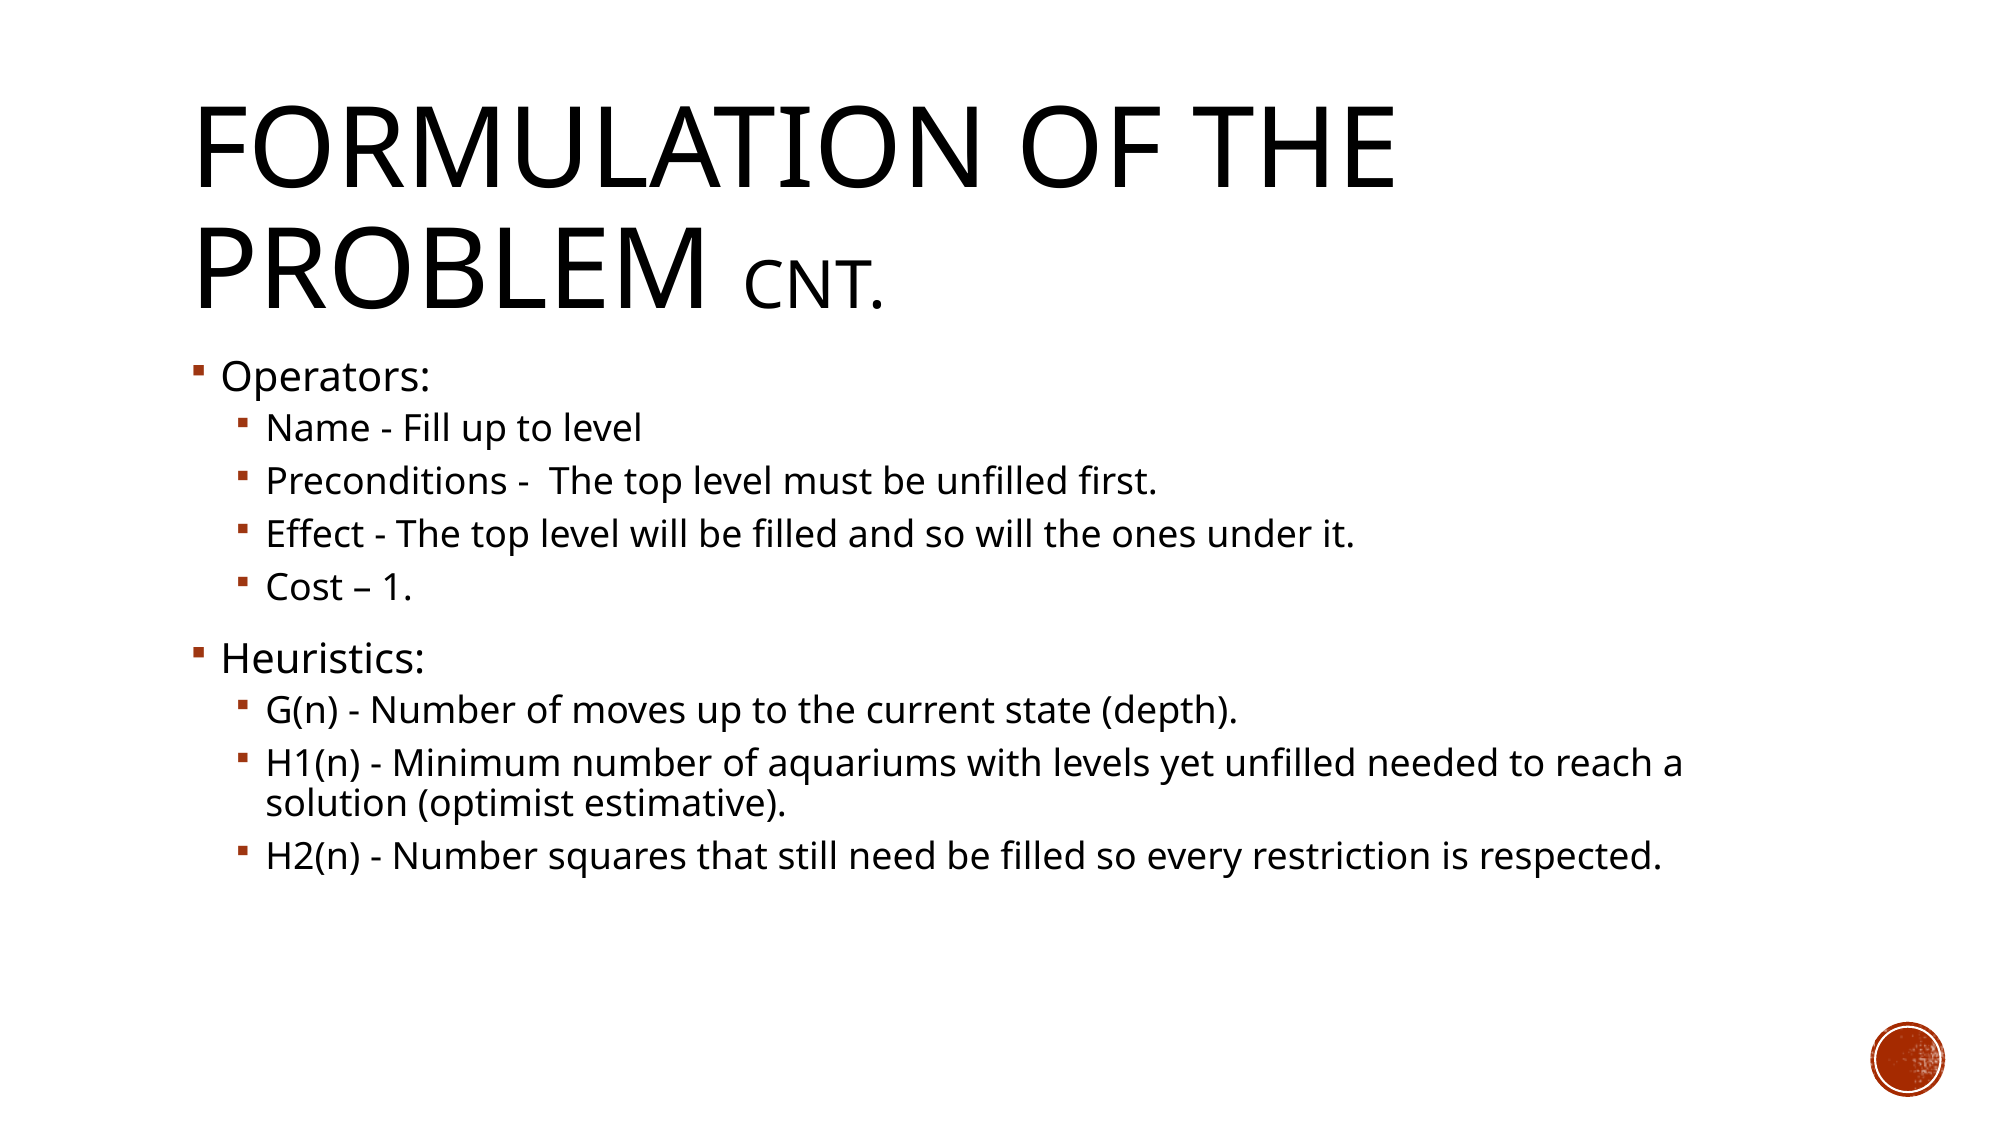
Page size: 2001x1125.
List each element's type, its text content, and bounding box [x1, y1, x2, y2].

picture [1870, 1021, 1946, 1097]
title FORMULATION OF THE PROBLEM cnt. [175, 79, 1826, 344]
list Operators: Name - Fill up to level Preconditions - The top level must be unfilled first. Effect - The top level will be filled and so will the ones under it. Cost – 1. Heuristics: G(n) - Number of moves up to the current state (depth). H1(n) - Minimum number of aquariums with levels yet unfilled needed to reach a solution (optimist estimative). H2(n) - Number squares that still need be filled so every restriction is respected. [175, 348, 1826, 1013]
